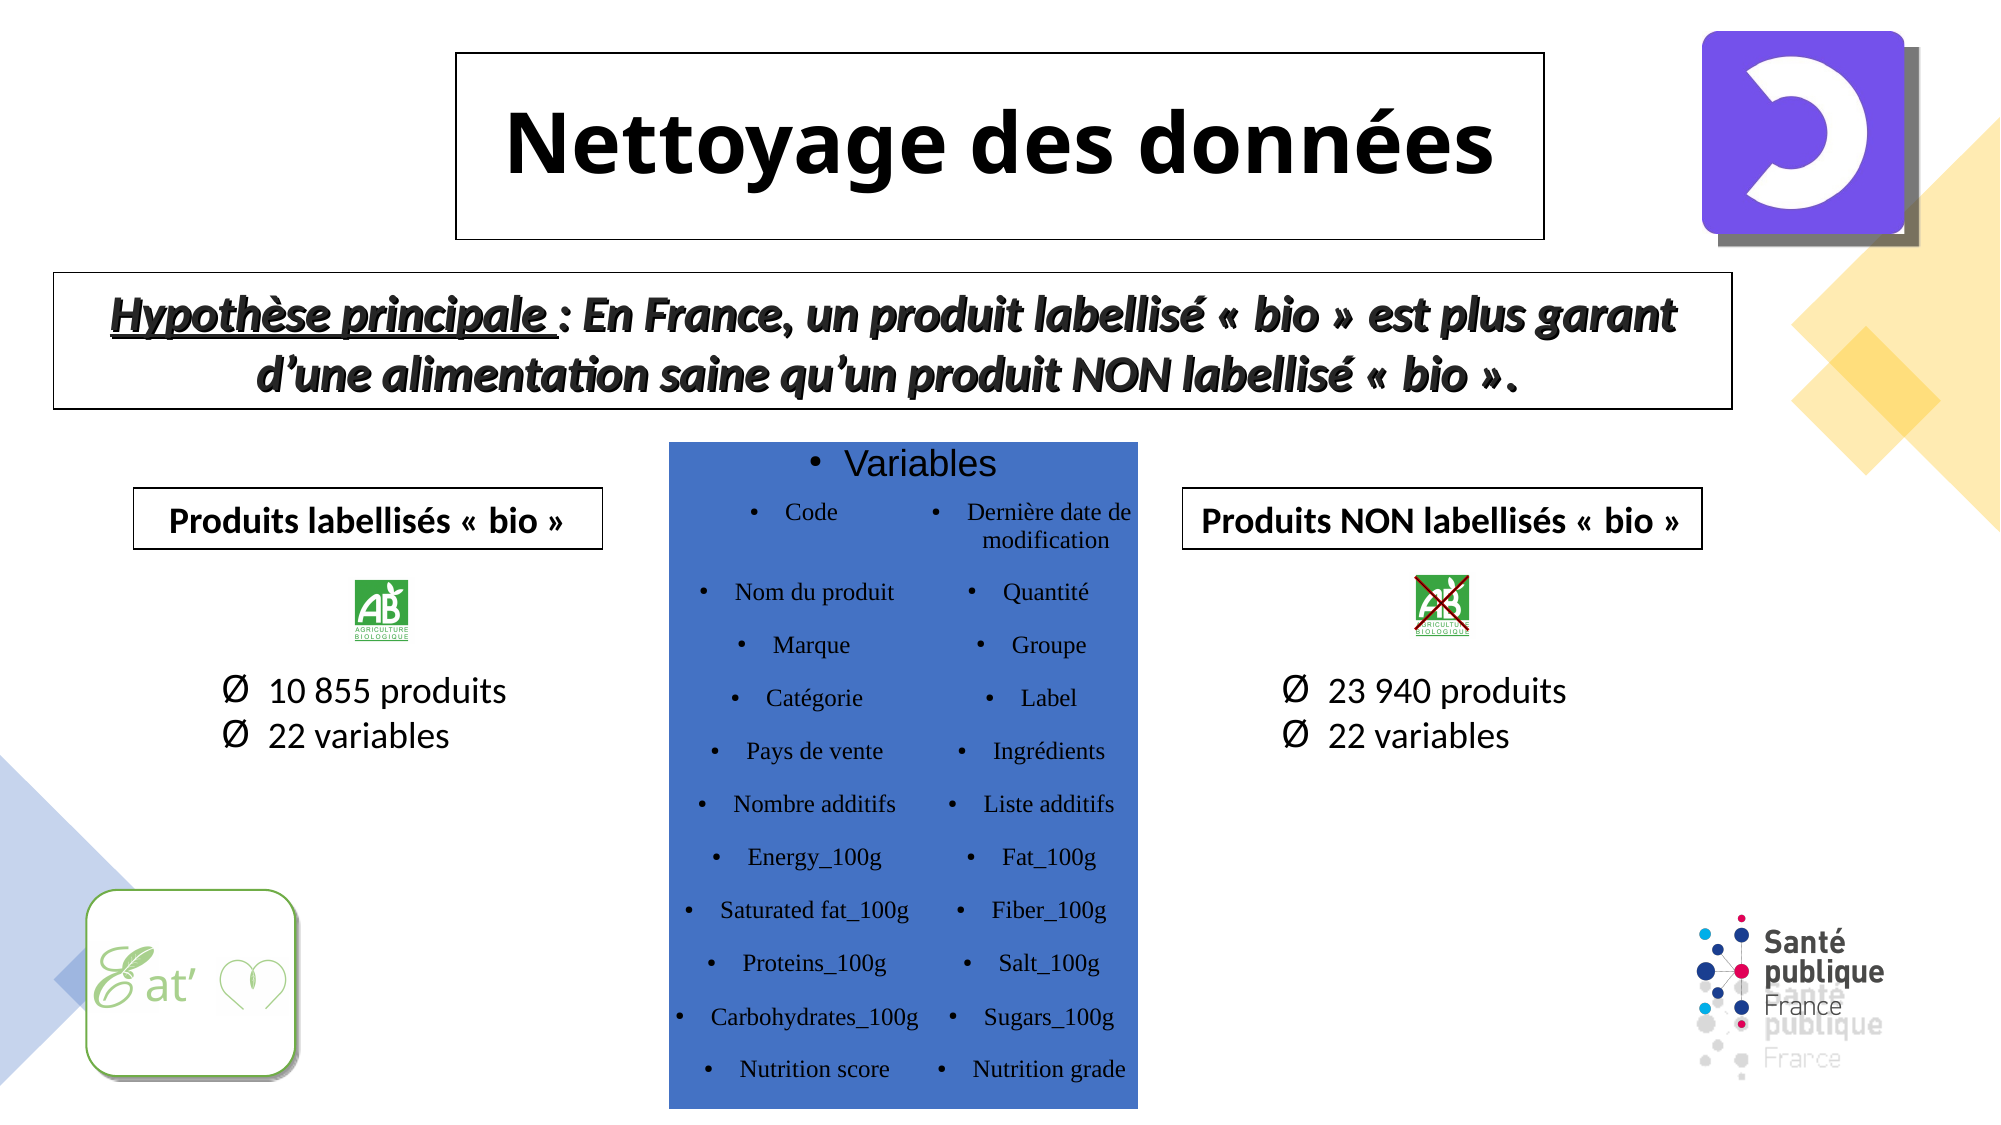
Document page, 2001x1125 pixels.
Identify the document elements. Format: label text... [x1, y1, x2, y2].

text_box [0, 754, 296, 1086]
picture [348, 577, 415, 644]
table_cell Energy_100g [669, 844, 926, 897]
table_cell Quantité [926, 578, 1138, 631]
picture [88, 941, 159, 1013]
table_cell Marque [669, 631, 926, 685]
text_box Produits labellisés « bio » [133, 488, 603, 549]
title Nettoyage des données [455, 53, 1544, 240]
picture [1401, 562, 1483, 644]
text_box [1791, 116, 2000, 533]
table_cell Groupe [926, 631, 1138, 685]
text_box 23 940 produits 22 variables [1266, 658, 1619, 765]
table_cell Sugars_100g [926, 1003, 1138, 1056]
table_cell Code [669, 499, 926, 578]
table_cell Carbohydrates_100g [669, 1003, 926, 1056]
text_box at’ [129, 948, 246, 1020]
text_box Hypothèse principale : En France, un produit labellisé « bio » est plus garant d’une alimentation saine qu’un produit NON labellisé « bio ». [53, 272, 1733, 409]
picture [1694, 878, 1935, 1069]
text_box 10 855 produits 22 variables [205, 658, 558, 765]
table_cell Nom du produit [669, 578, 926, 631]
table_cell Nutrition score [669, 1056, 926, 1109]
picture [216, 957, 289, 1017]
text_box Produits NON labellisés « bio » [1182, 488, 1703, 549]
table_cell Ingrédients [926, 738, 1138, 791]
table_header Variables [669, 442, 1138, 499]
table_cell Catégorie [669, 685, 926, 738]
table_cell Pays de vente [669, 738, 926, 791]
table_cell Fiber_100g [926, 897, 1138, 950]
table_cell Salt_100g [926, 950, 1138, 1003]
table_cell Nutrition grade [926, 1056, 1138, 1109]
table_cell Nombre additifs [669, 791, 926, 844]
picture [1702, 31, 1905, 234]
table_cell Proteins_100g [669, 950, 926, 1003]
table_cell Label [926, 685, 1138, 738]
table_cell Liste additifs [926, 791, 1138, 844]
table_cell Dernière date de modification [926, 499, 1138, 578]
table_cell Fat_100g [926, 844, 1138, 897]
table_cell Saturated fat_100g [669, 897, 926, 950]
